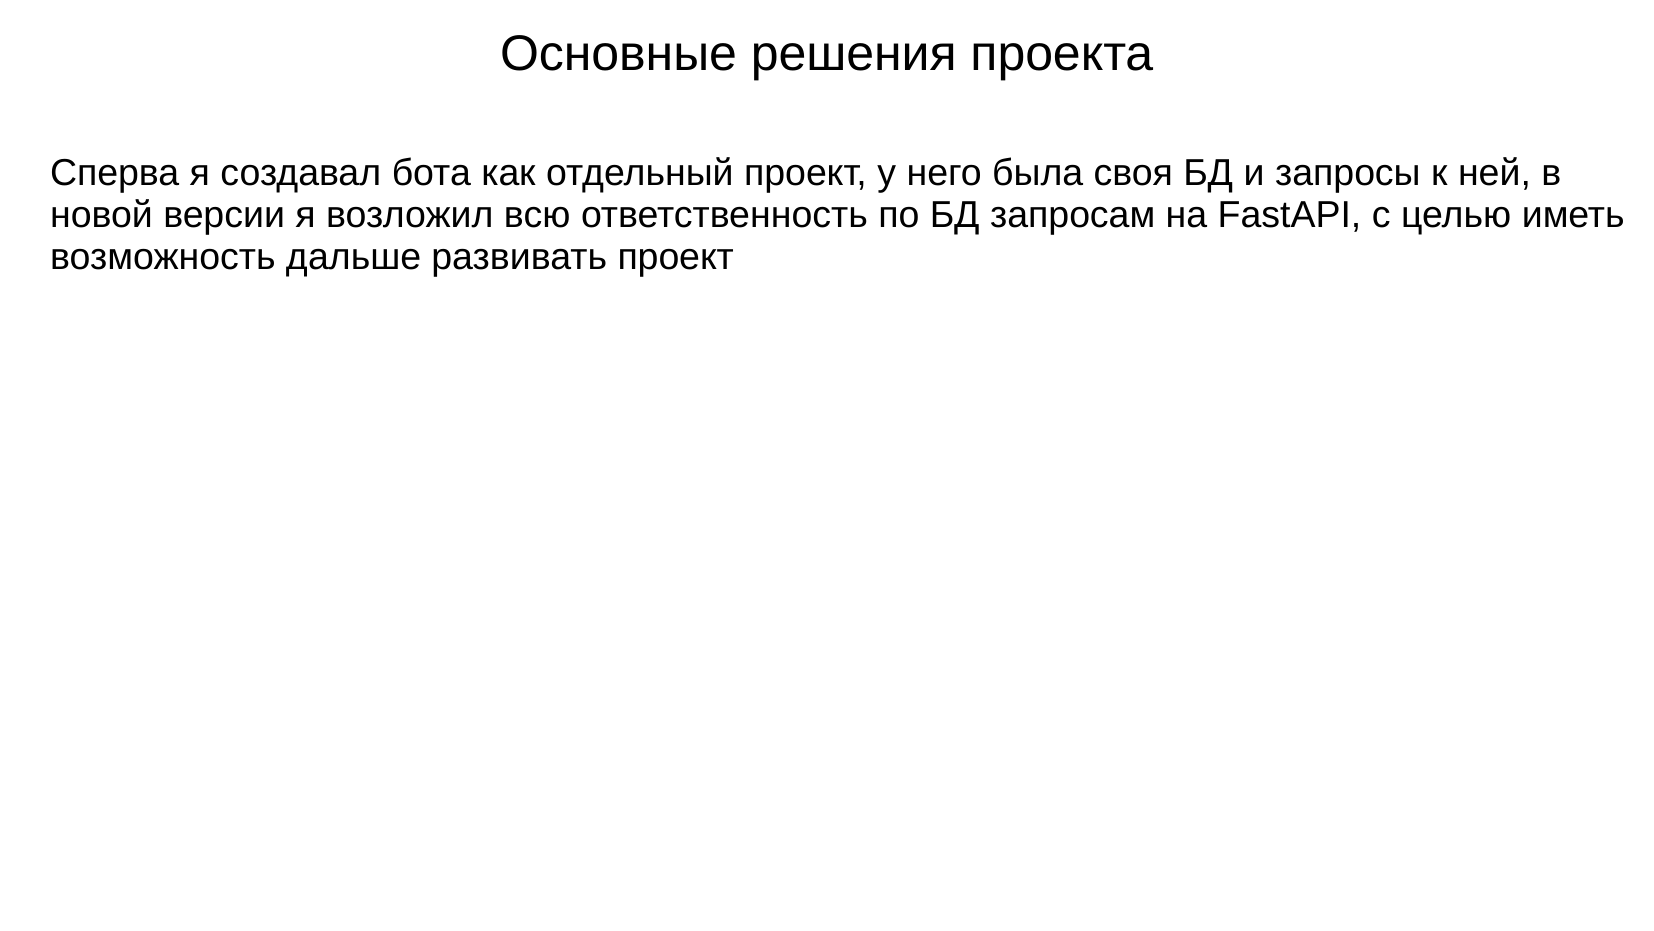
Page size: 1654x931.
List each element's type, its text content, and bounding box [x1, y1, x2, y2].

text_box Сперва я создавал бота как отдельный проект, у него была своя БД и запросы к ней, в новой версии я возложил всю ответственность по БД запросам на FastAPI, с целью иметь возможность дальше развивать проект [0, 144, 1654, 473]
text_box Основные решения проекта [0, 17, 1654, 144]
